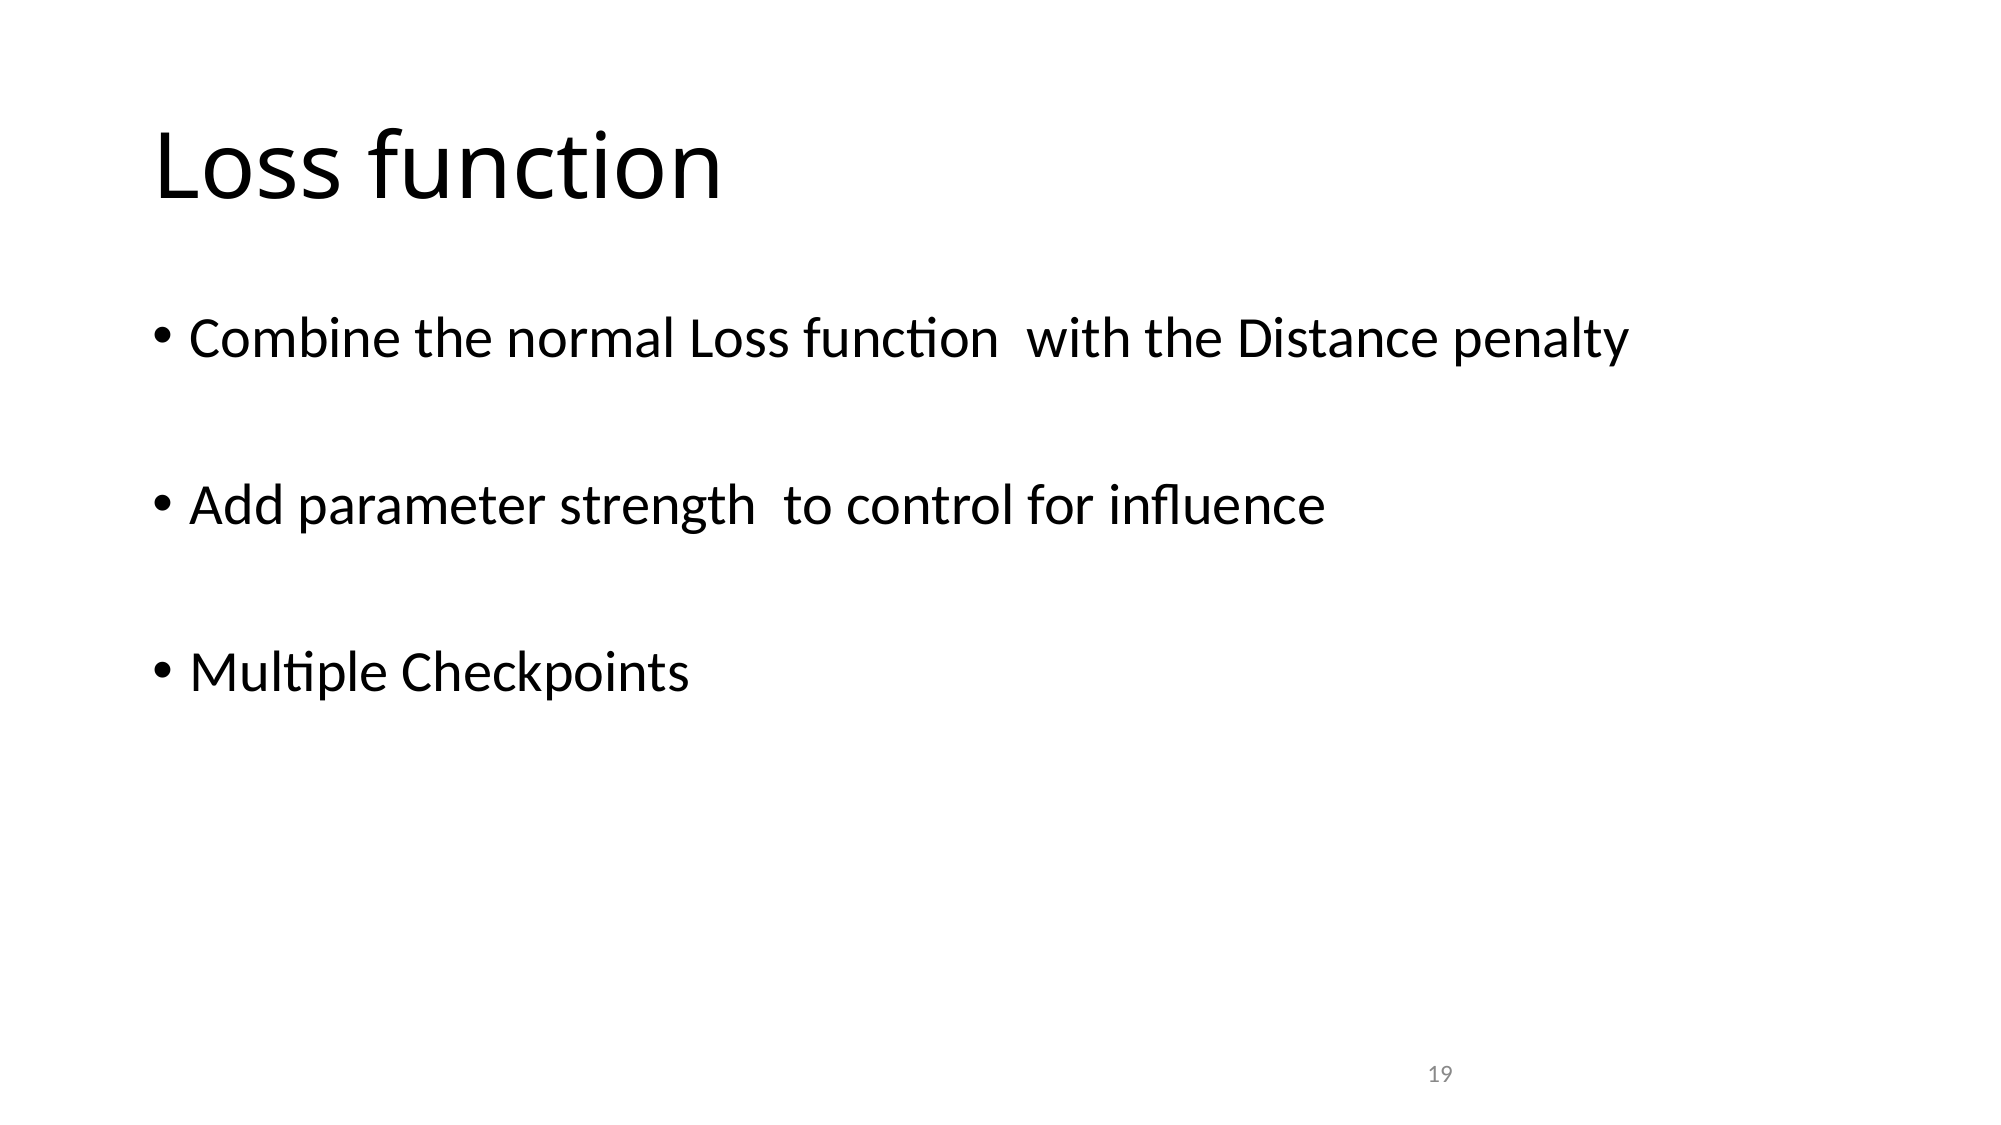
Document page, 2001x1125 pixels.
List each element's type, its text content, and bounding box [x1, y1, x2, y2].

text_box [1412, 1042, 1863, 1103]
title Loss function [137, 59, 1863, 278]
list Combine the normal Loss function with the Distance penalty Add parameter strength to control for influence Multiple Checkpoints [137, 299, 1863, 1014]
